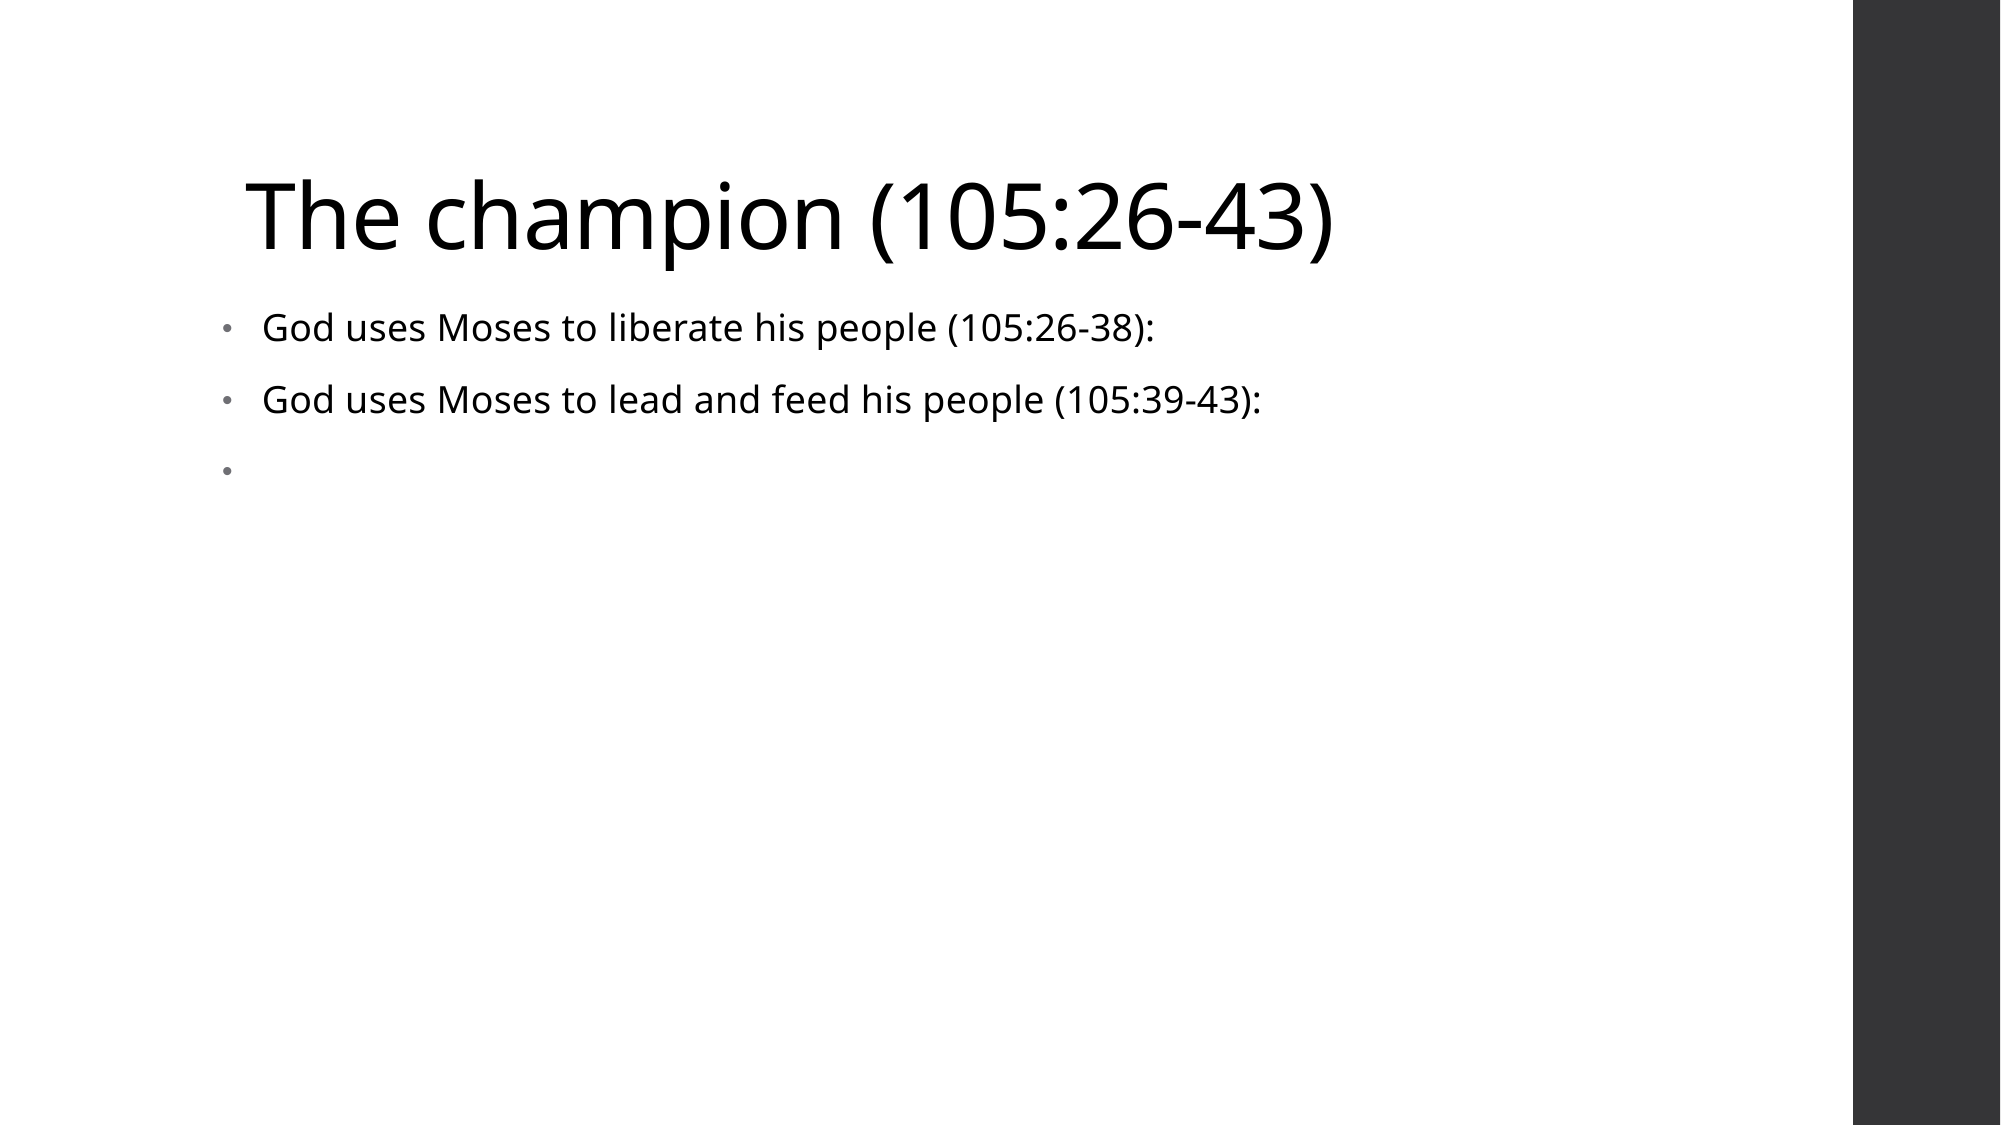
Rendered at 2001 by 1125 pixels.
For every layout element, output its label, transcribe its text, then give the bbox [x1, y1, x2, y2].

title The champion (105:26-43) [206, 60, 1797, 278]
list God uses Moses to liberate his people (105:26-38): God uses Moses to lead and feed his people (105:39-43): [206, 299, 1617, 1014]
